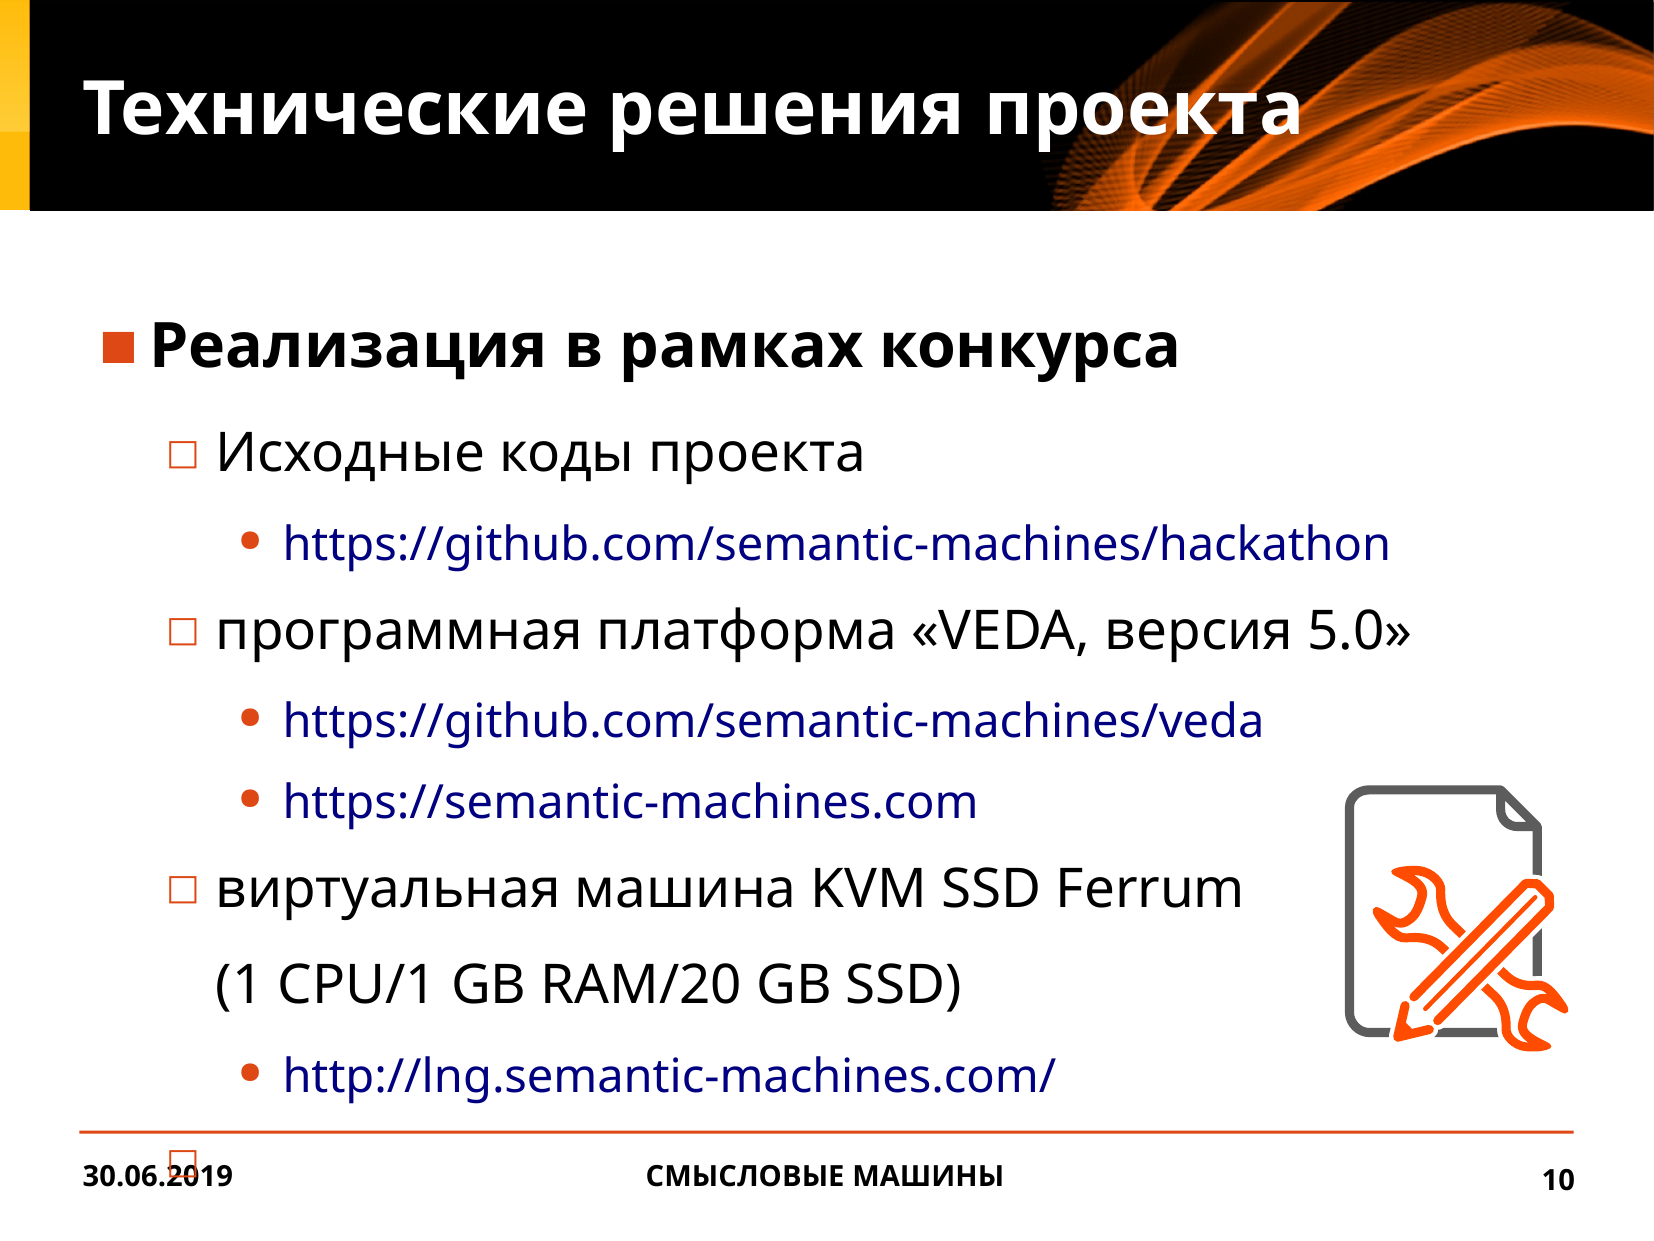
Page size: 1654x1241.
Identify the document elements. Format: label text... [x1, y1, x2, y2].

title Технические решения проекта [82, 1, 1576, 209]
picture [1299, 767, 1595, 1063]
list Реализация в рамках конкурса Исходные коды проекта https://github.com/semantic-machines/hackathon программная платформа «VEDA, версия 5.0» https://github.com/semantic-machines/veda https://semantic-machines.com виртуальная машина KVM SSD Ferrum (1 CPU/1 GB RAM/20 GB SSD) http://lng.semantic-machines.com/ [82, 300, 1576, 1111]
picture [0, 0, 1654, 211]
